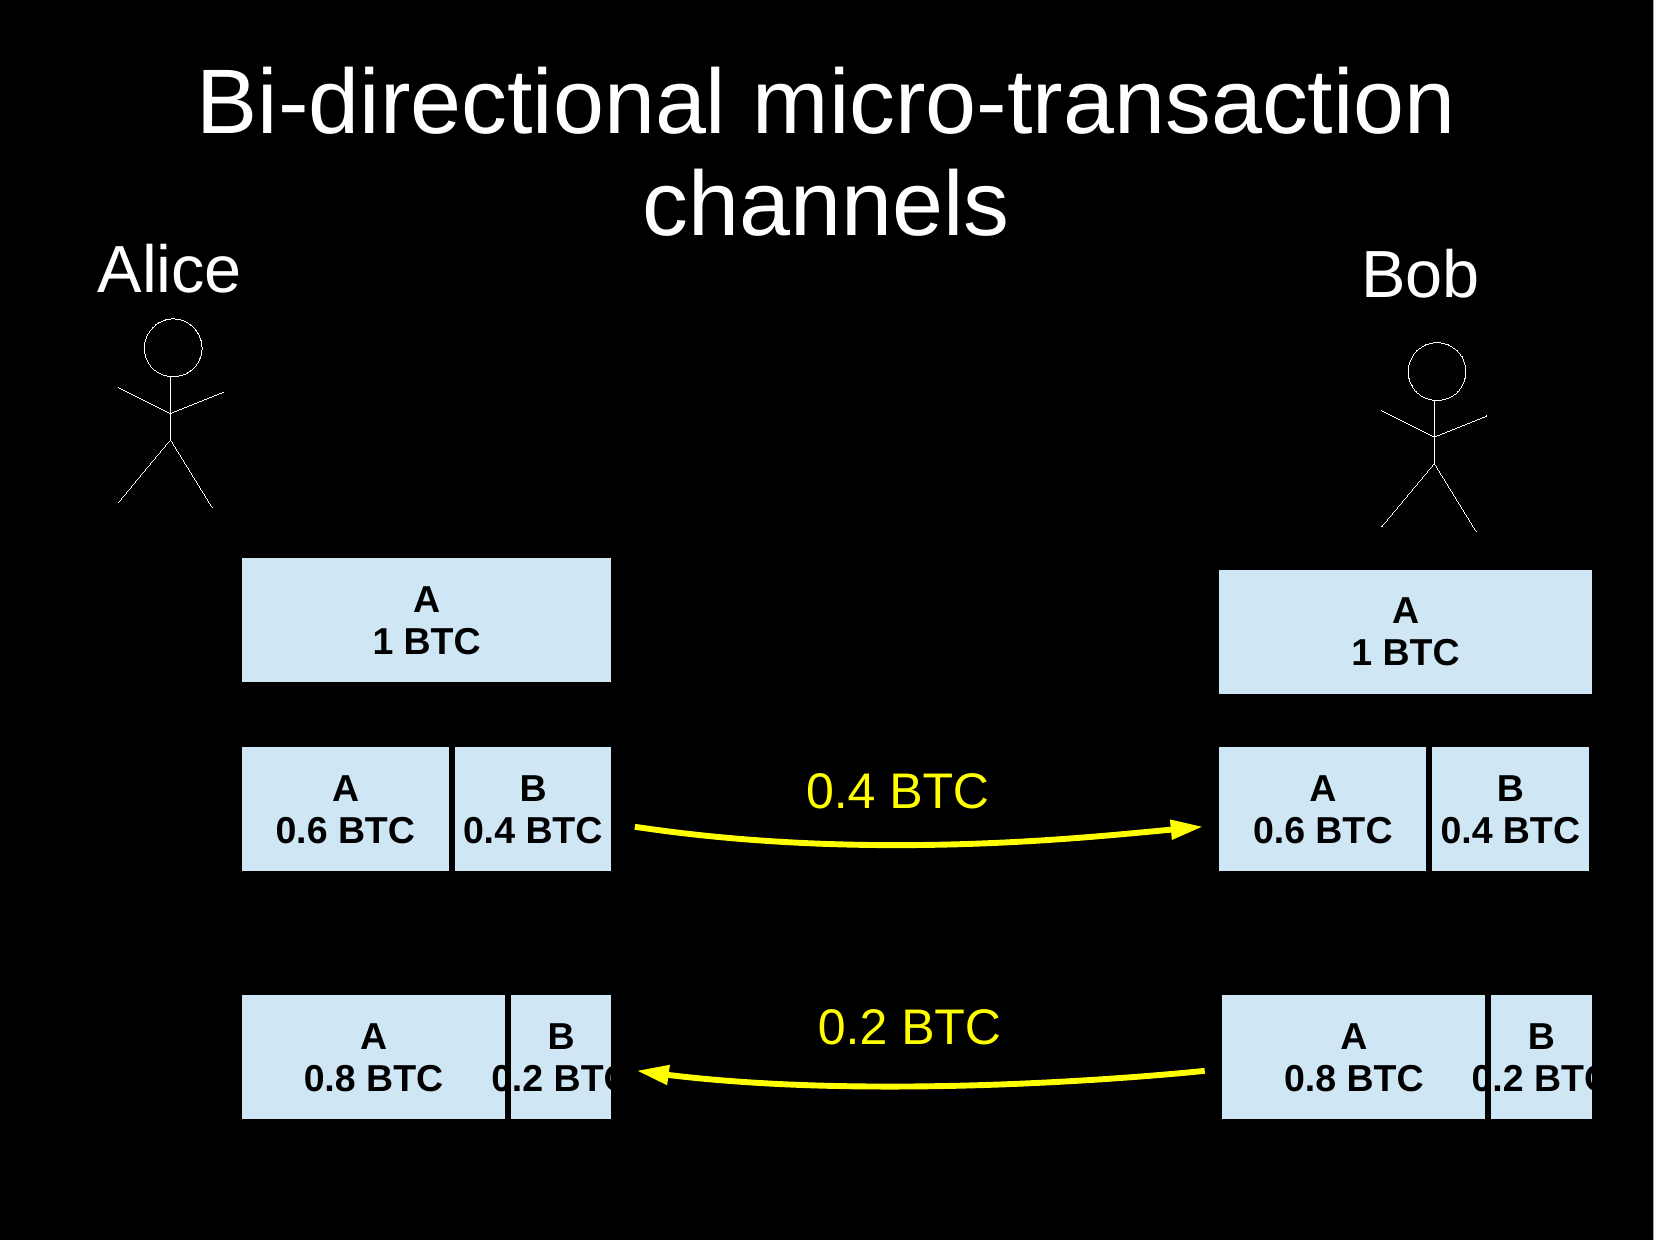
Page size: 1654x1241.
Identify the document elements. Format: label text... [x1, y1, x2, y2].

title Bi-directional micro-transaction channels [82, 49, 1571, 257]
text_box 0.2 BTC [803, 992, 1028, 1063]
text_box Alice [82, 224, 308, 314]
text_box A 0.8 BTC [1219, 992, 1488, 1123]
text_box 0.4 BTC [791, 755, 1016, 827]
text_box A 0.8 BTC [239, 992, 507, 1123]
text_box A 1 BTC [239, 555, 615, 686]
text_box B 0.4 BTC [451, 744, 615, 875]
text_box A 1 BTC [1216, 566, 1595, 697]
text_box B 0.4 BTC [1429, 744, 1592, 875]
text_box Bob [1346, 229, 1571, 320]
text_box B 0.2 BTC [507, 992, 615, 1123]
text_box A 0.6 BTC [239, 744, 451, 875]
text_box A 0.6 BTC [1216, 744, 1429, 875]
text_box B 0.2 BTC [1488, 992, 1595, 1123]
